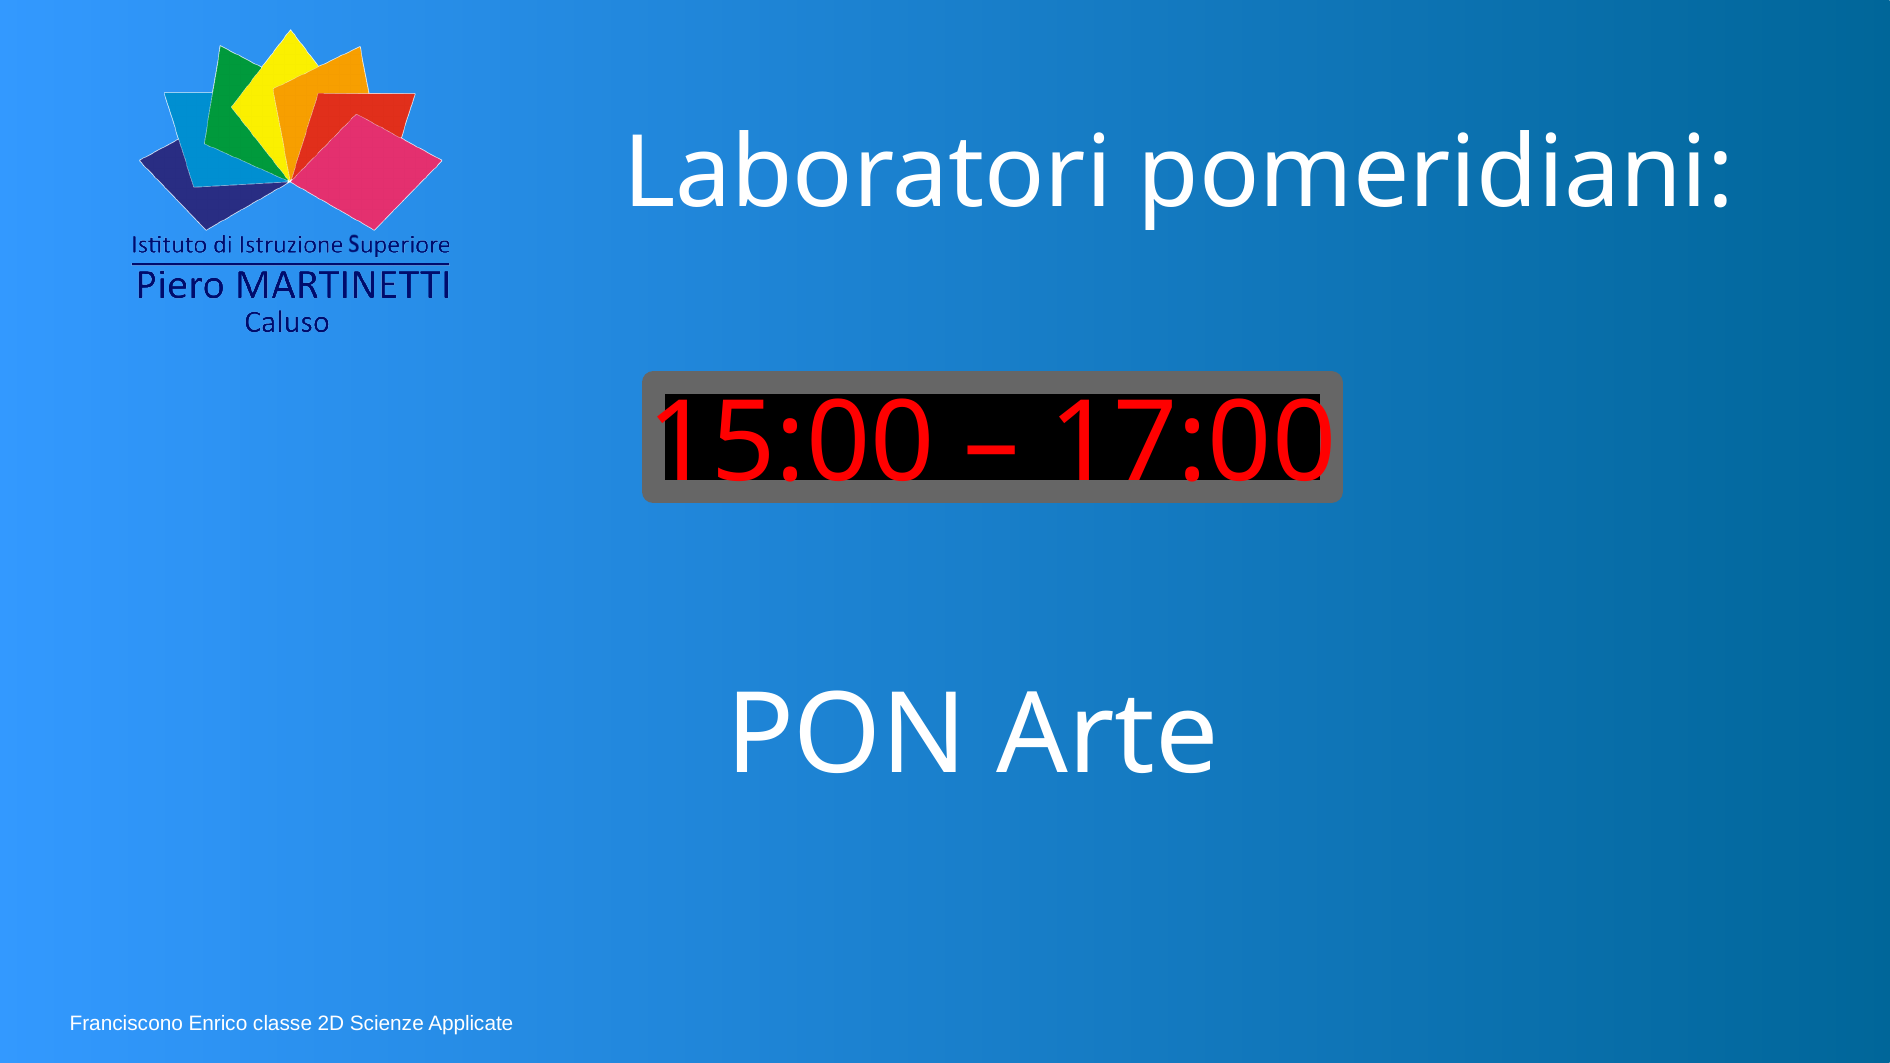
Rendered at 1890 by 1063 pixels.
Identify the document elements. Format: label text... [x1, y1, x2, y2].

text_box PON Arte [225, 491, 1720, 1042]
text_box Laboratori pomeridiani: [591, 91, 1861, 338]
text_box Franciscono Enrico classe 2D Scienze Applicate [54, 1004, 628, 1063]
text_box 15:00 – 17:00 [653, 382, 1332, 492]
picture [0, 23, 591, 355]
